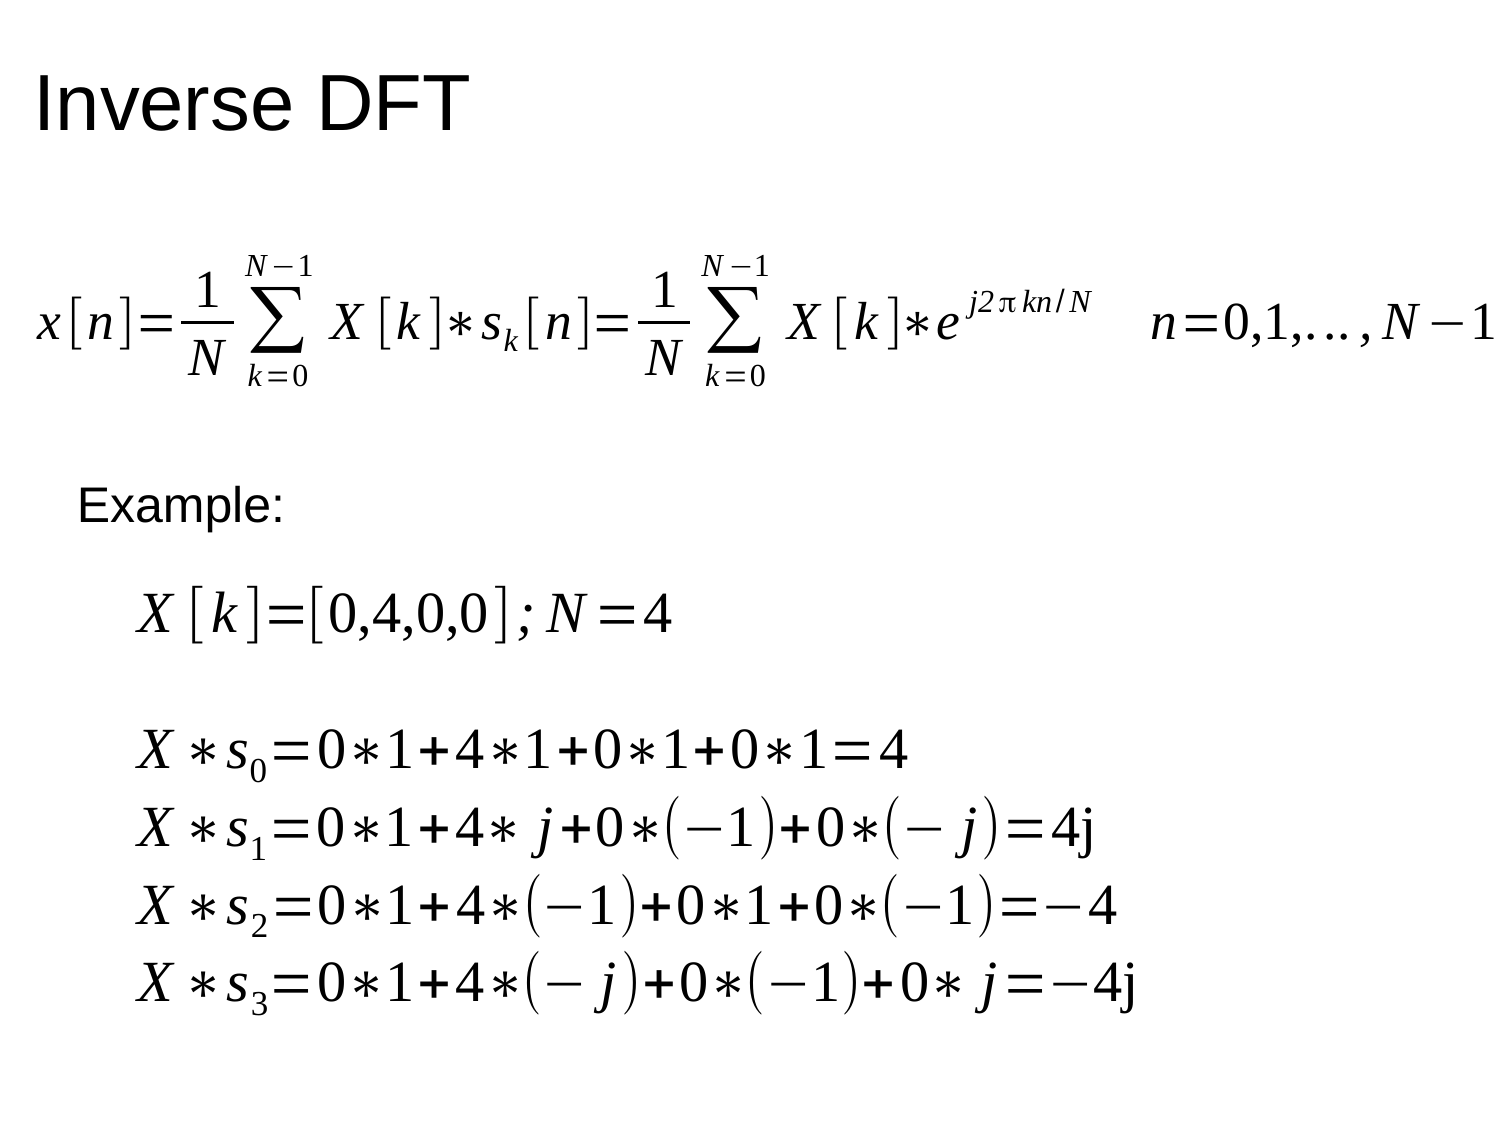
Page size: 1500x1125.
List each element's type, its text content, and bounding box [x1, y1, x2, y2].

chart [28, 248, 1500, 393]
title Inverse DFT [33, 9, 1384, 197]
text_box Example: [62, 469, 361, 540]
chart [125, 580, 1146, 1024]
